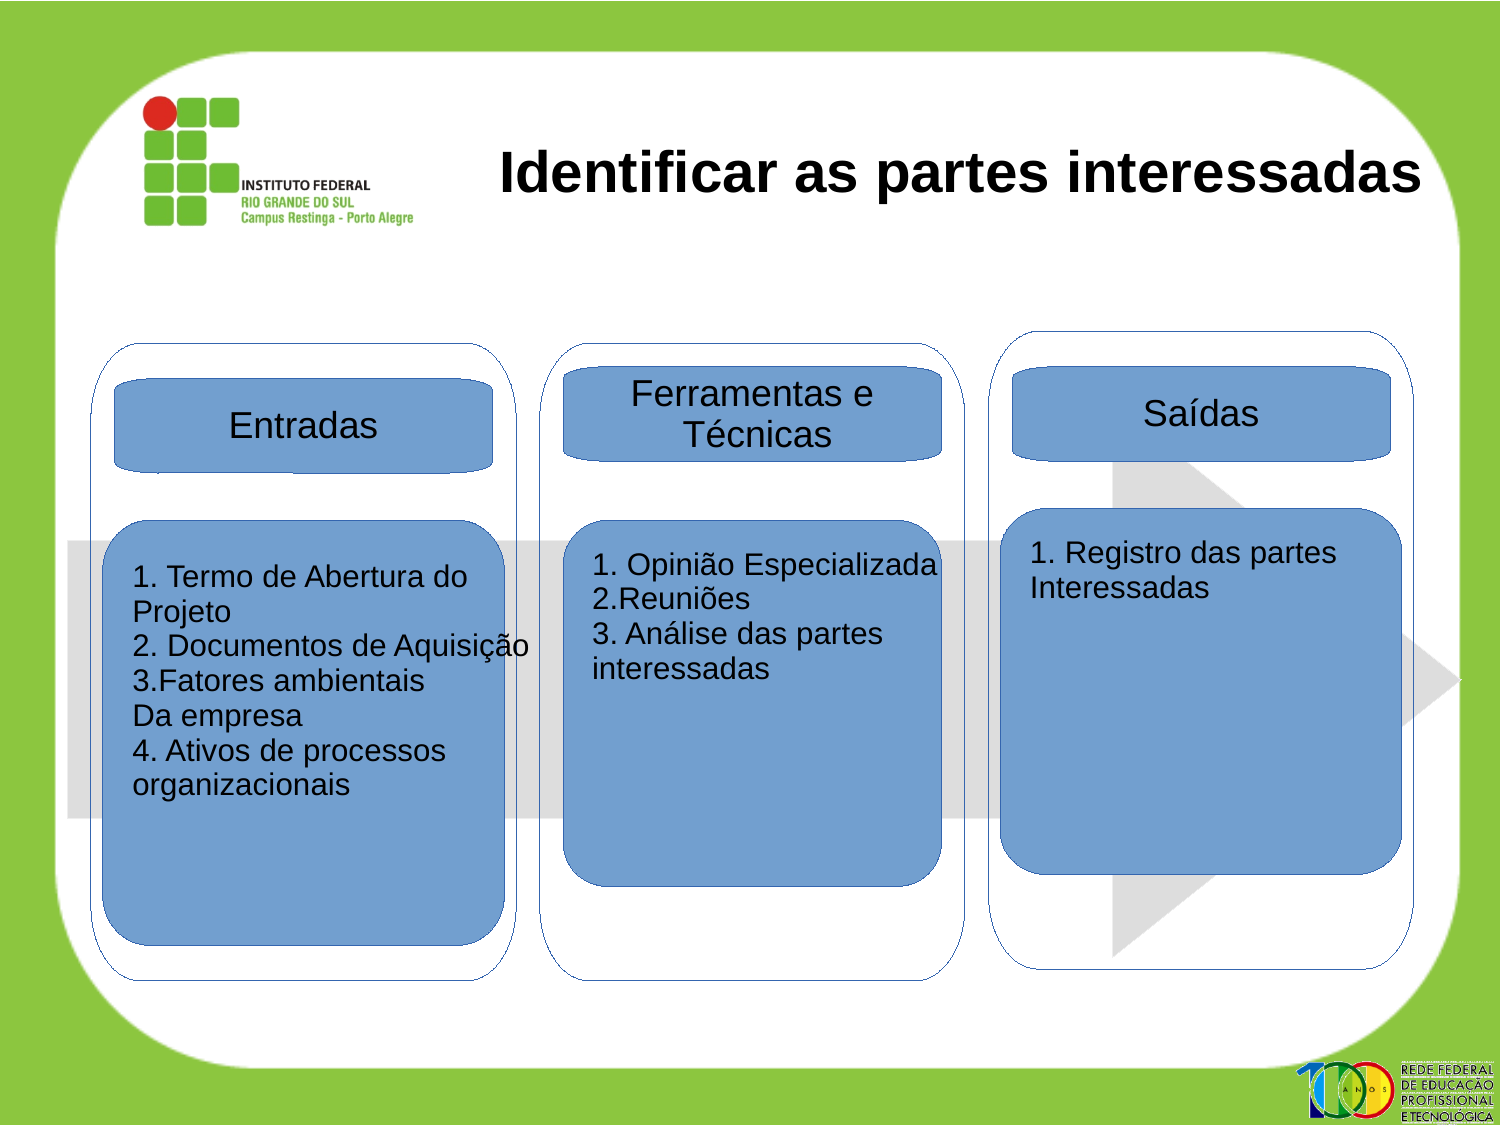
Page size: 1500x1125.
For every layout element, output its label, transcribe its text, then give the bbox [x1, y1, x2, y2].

text_box Saídas [1012, 366, 1391, 462]
text_box [1112, 462, 1246, 508]
text_box [540, 540, 569, 819]
text_box 1. Registro das partes Interessadas [1000, 508, 1402, 875]
text_box [91, 540, 111, 819]
text_box [965, 540, 988, 819]
text_box [935, 540, 964, 819]
text_box Termo de Abertura do Projeto [992, 563, 1000, 713]
text_box [1402, 632, 1413, 727]
text_box [1112, 875, 1216, 958]
text_box 1. Opinião Especializada 2.Reuniões 3. Análise das partes interessadas [563, 520, 942, 887]
text_box Entradas [114, 378, 493, 474]
title Identificar as partes interessadas [448, 23, 1500, 212]
text_box [989, 540, 1001, 819]
text_box [496, 540, 516, 819]
text_box [1414, 642, 1462, 718]
text_box 1. Termo de Abertura do Projeto 2. Documentos de Aquisição 3.Fatores ambientais Da empresa 4. Ativos de processos organizacionais [102, 520, 505, 946]
text_box Ferramentas e Técnicas [563, 366, 942, 462]
text_box [517, 641, 525, 654]
picture [0, 1, 1500, 1125]
text_box [67, 540, 90, 819]
text_box [517, 540, 539, 819]
